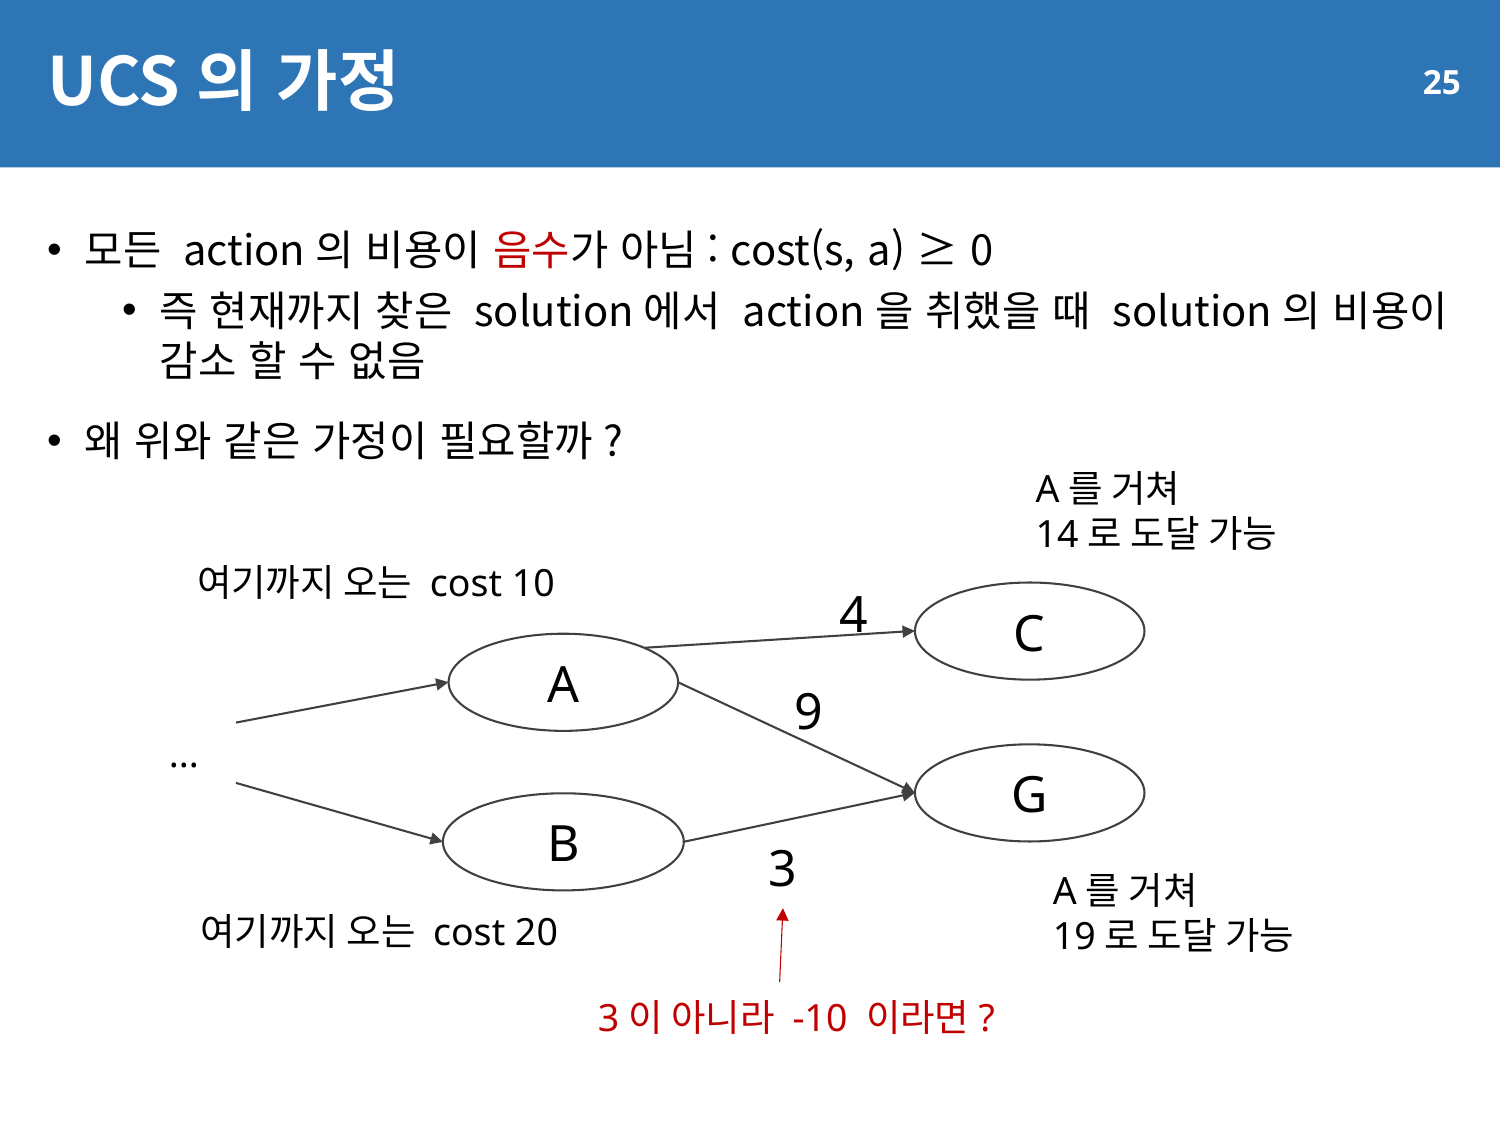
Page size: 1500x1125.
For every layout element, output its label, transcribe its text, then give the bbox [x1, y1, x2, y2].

text_box 3 [753, 828, 813, 904]
title UCS의 가정 [32, 20, 1476, 148]
list 모든 action의 비용이 음수가 아님: cost(s, a) ≥ 0 즉 현재까지 찾은 solution에서 action을 취했을 때 solution의 비용이 감소 할 수 없음 왜 위와 같은 가정이 필요할까? [32, 206, 1476, 1100]
text_box 3이 아니라 -10 이라면? [583, 986, 1010, 1046]
text_box 9 [779, 671, 838, 747]
text_box 4 [824, 574, 883, 650]
text_box 여기까지 오는 cost 20 [185, 900, 574, 961]
text_box A [448, 633, 679, 731]
text_box A를 거쳐 19로 도달 가능 [1038, 859, 1310, 965]
text_box 여기까지 오는 cost 10 [182, 551, 570, 611]
text_box A를 거쳐 14로 도달 가능 [1020, 457, 1293, 563]
text_box G [915, 744, 1145, 842]
slide_number <number> [1273, 53, 1476, 114]
text_box ... [154, 722, 214, 783]
text_box C [915, 582, 1145, 680]
text_box B [442, 793, 684, 891]
